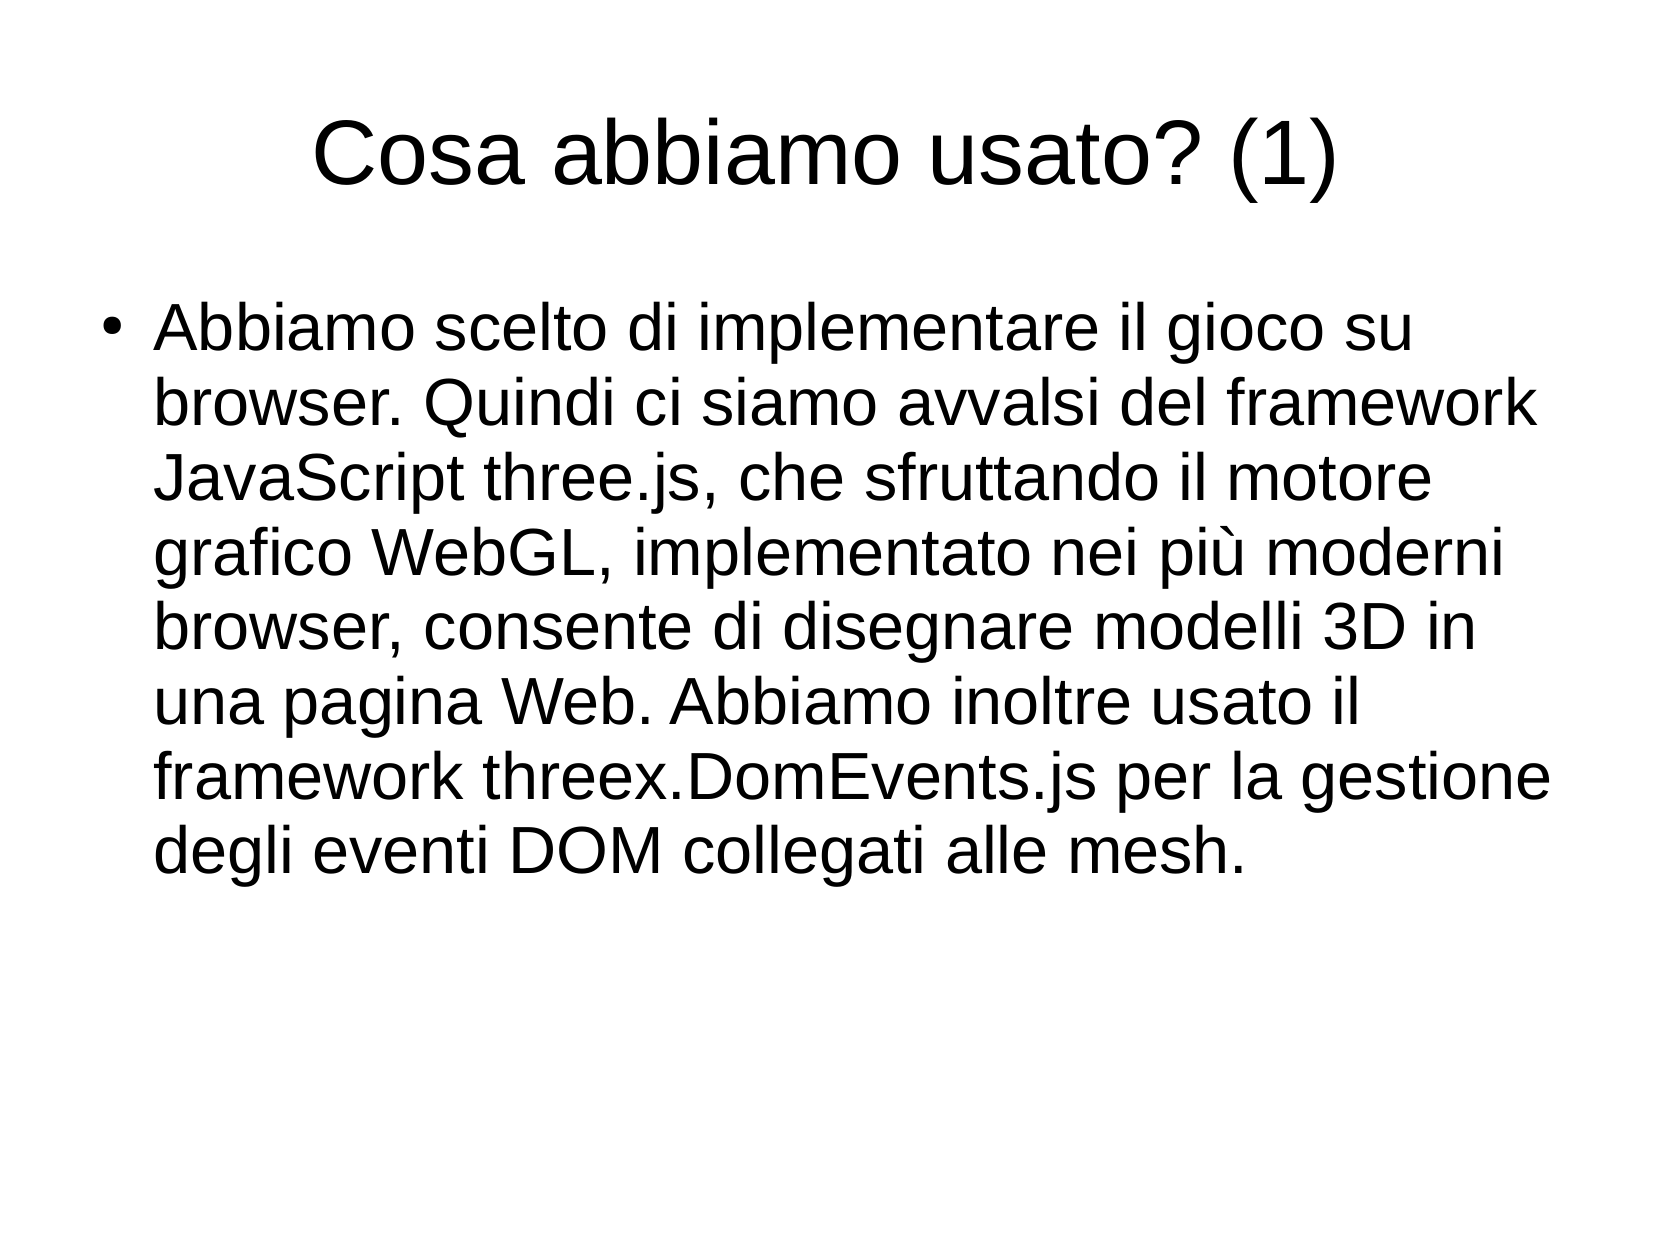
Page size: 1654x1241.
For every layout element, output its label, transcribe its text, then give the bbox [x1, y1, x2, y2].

title Cosa abbiamo usato? (1) [82, 49, 1571, 257]
list Abbiamo scelto di implementare il gioco su browser. Quindi ci siamo avvalsi del framework JavaScript three.js, che sfruttando il motore grafico WebGL, implementato nei più moderni browser, consente di disegnare modelli 3D in una pagina Web. Abbiamo inoltre usato il framework threex.DomEvents.js per la gestione degli eventi DOM collegati alle mesh. [82, 290, 1571, 1010]
